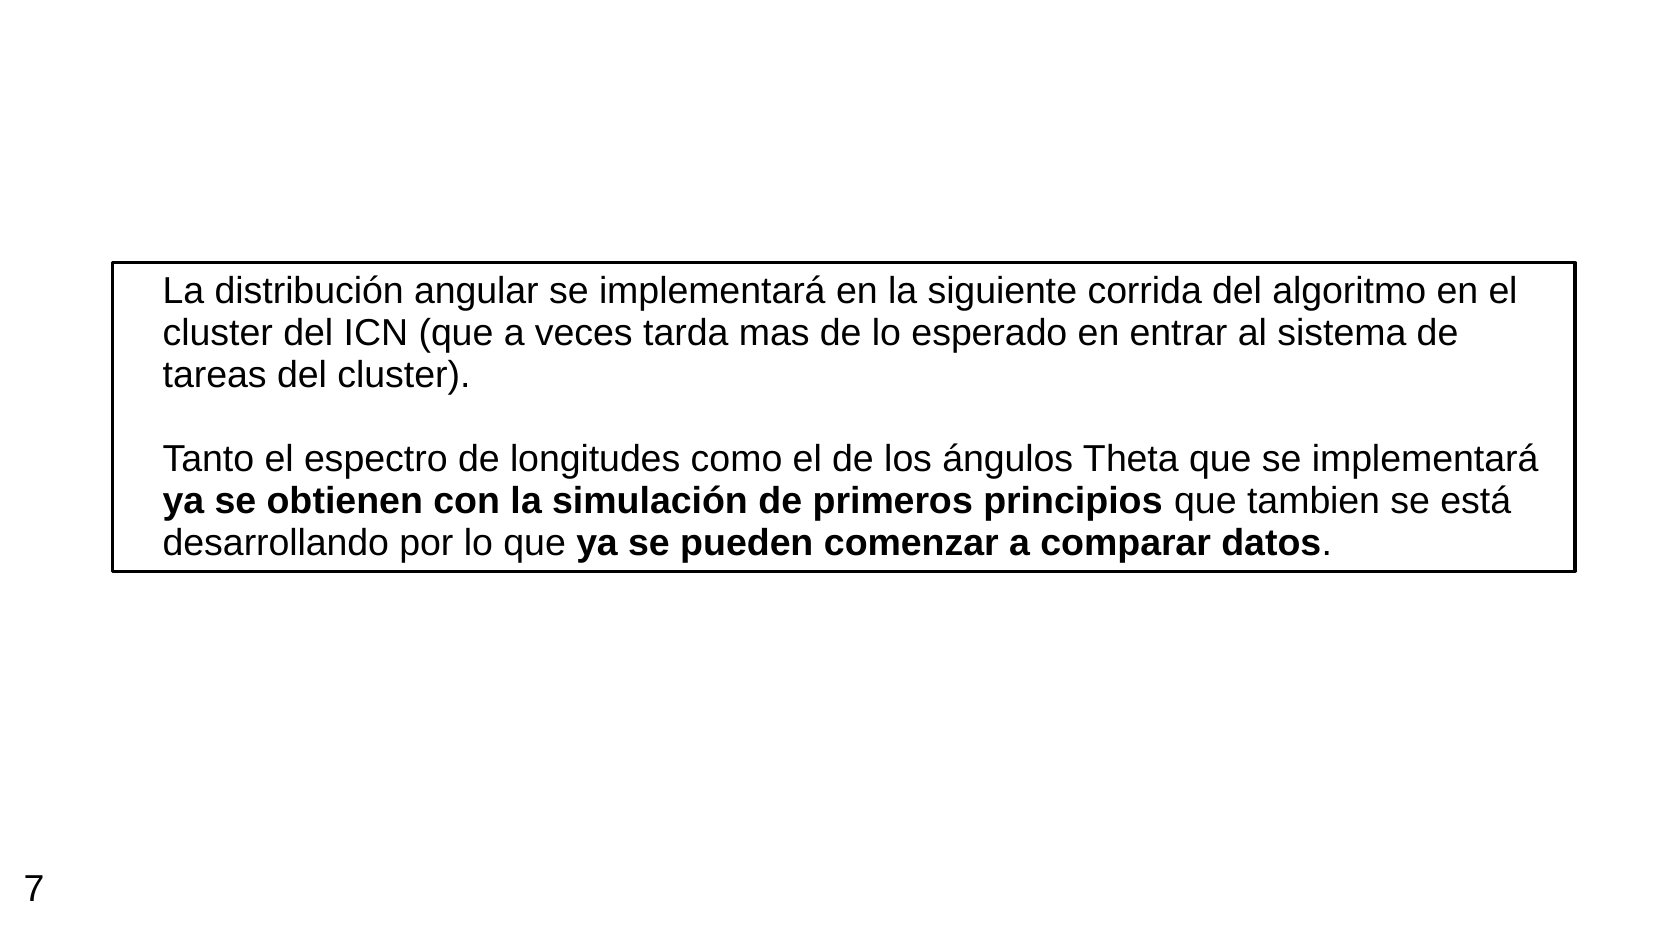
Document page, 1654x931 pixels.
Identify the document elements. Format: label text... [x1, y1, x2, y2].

text_box La distribución angular se implementará en la siguiente corrida del algoritmo en el cluster del ICN (que a veces tarda mas de lo esperado en entrar al sistema de tareas del cluster). Tanto el espectro de longitudes como el de los ángulos Theta que se implementará ya se obtienen con la simulación de primeros principios que tambien se está desarrollando por lo que ya se pueden comenzar a comparar datos. [112, 262, 1576, 572]
text_box <number> [8, 860, 638, 931]
